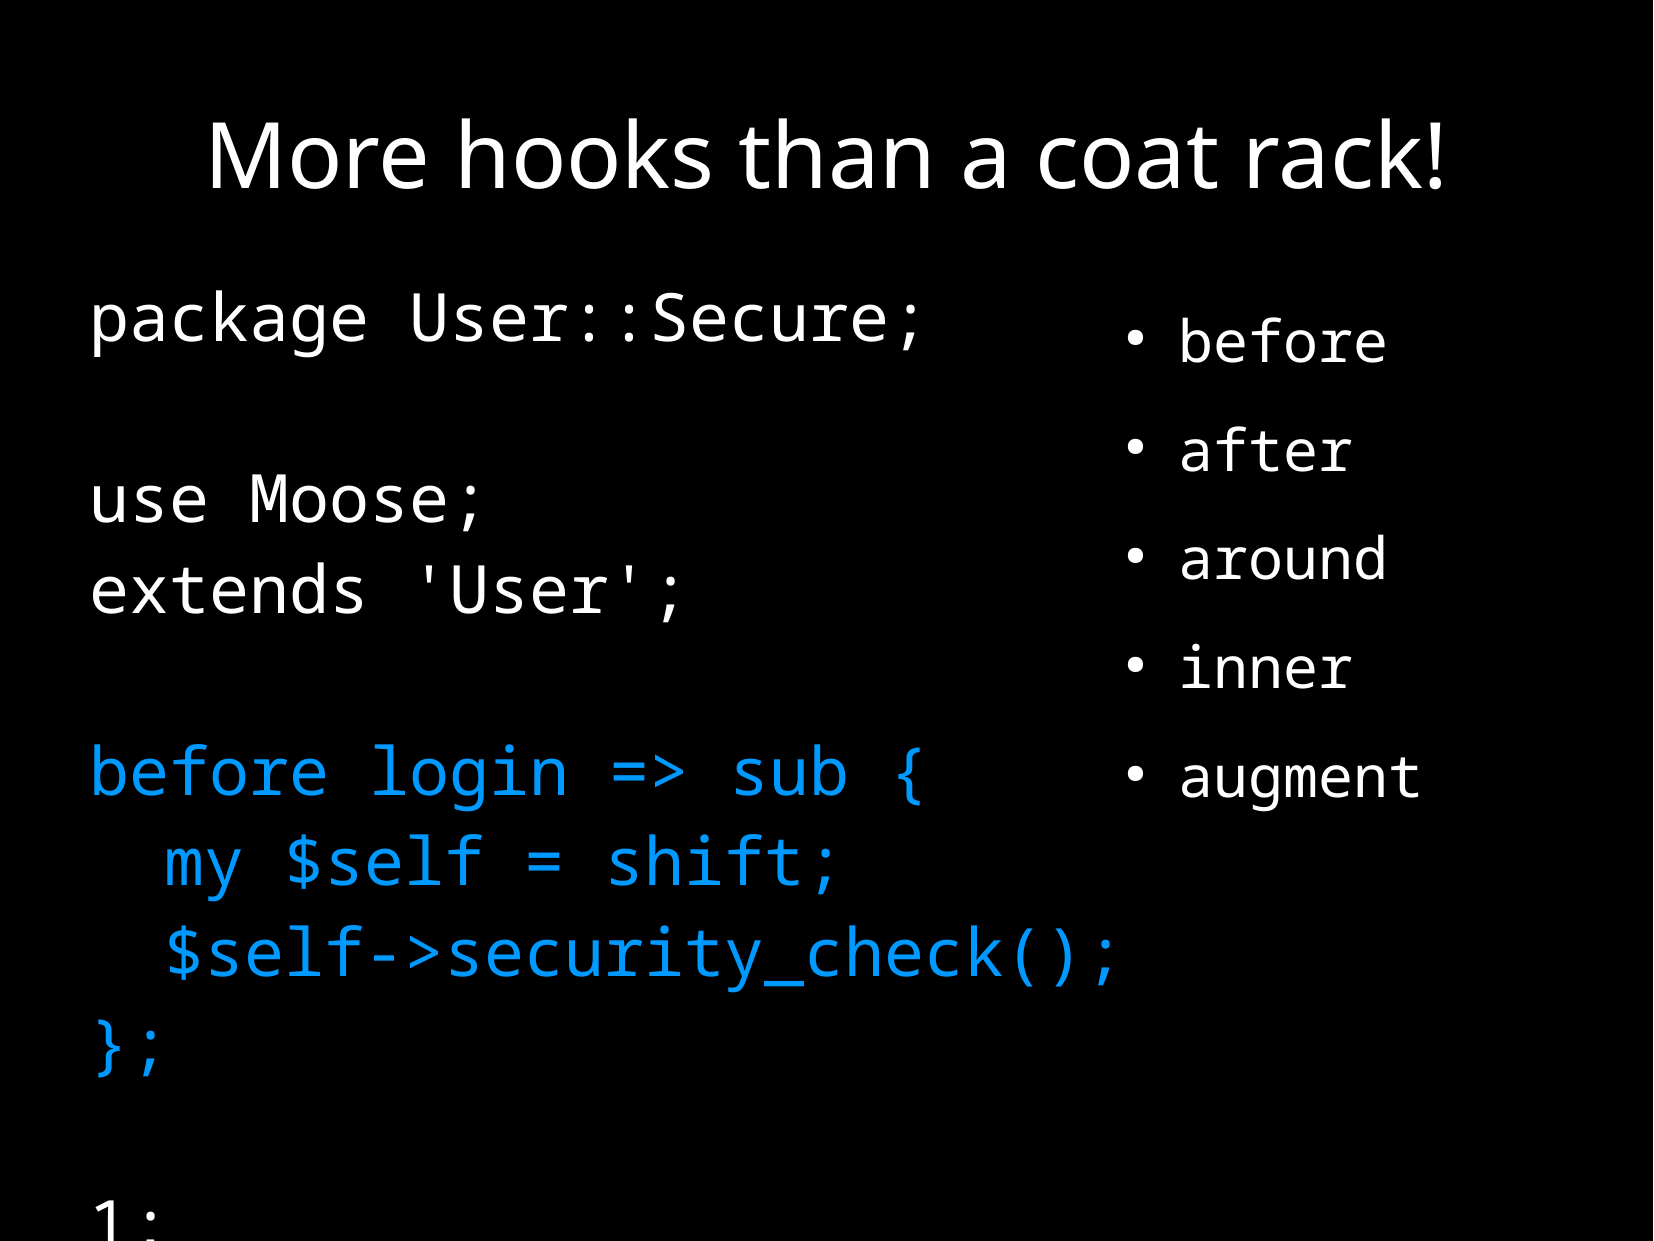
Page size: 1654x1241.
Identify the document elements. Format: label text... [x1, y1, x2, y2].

list before after around inner augment [1107, 300, 1463, 739]
title More hooks than a coat rack! [82, 49, 1571, 257]
text_box package User::Secure; use Moose; extends 'User'; before login => sub { my $self = shift; $self->security_check(); }; 1; [75, 262, 1201, 1163]
